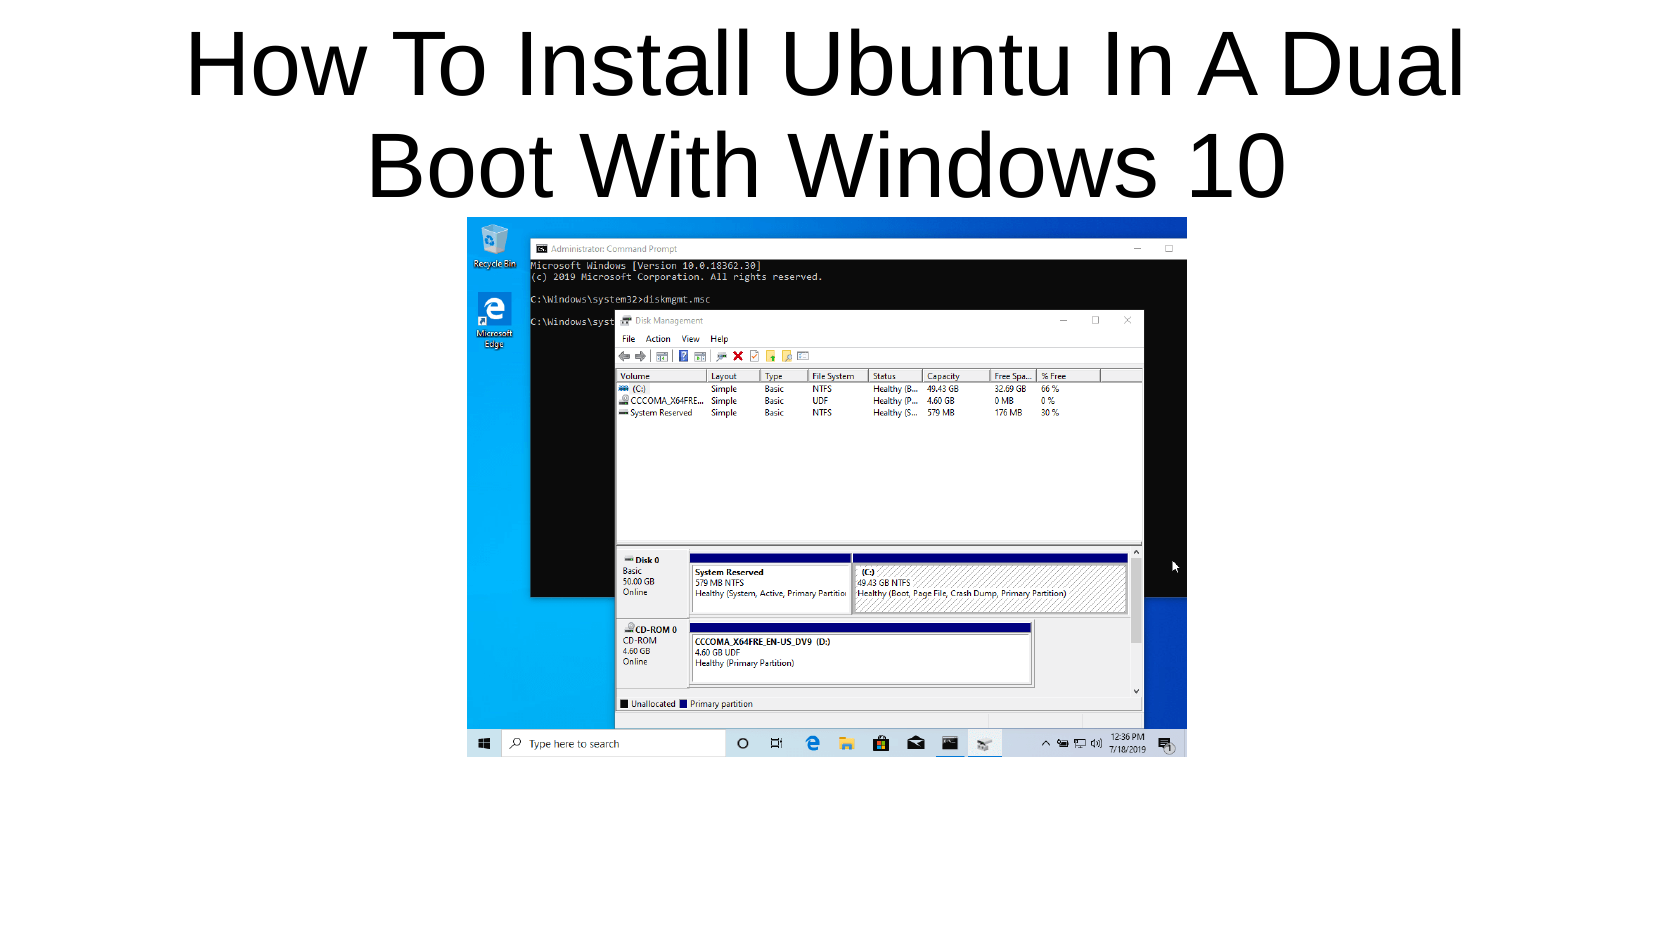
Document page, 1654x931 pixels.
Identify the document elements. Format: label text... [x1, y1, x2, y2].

picture [490, 342, 503, 348]
picture [475, 261, 488, 267]
title How To Install Ubuntu In A Dual Boot With Windows 10 [82, 12, 1571, 218]
picture [491, 331, 512, 335]
picture [505, 261, 515, 267]
picture [479, 293, 511, 325]
picture [467, 217, 1187, 758]
picture [477, 331, 488, 336]
